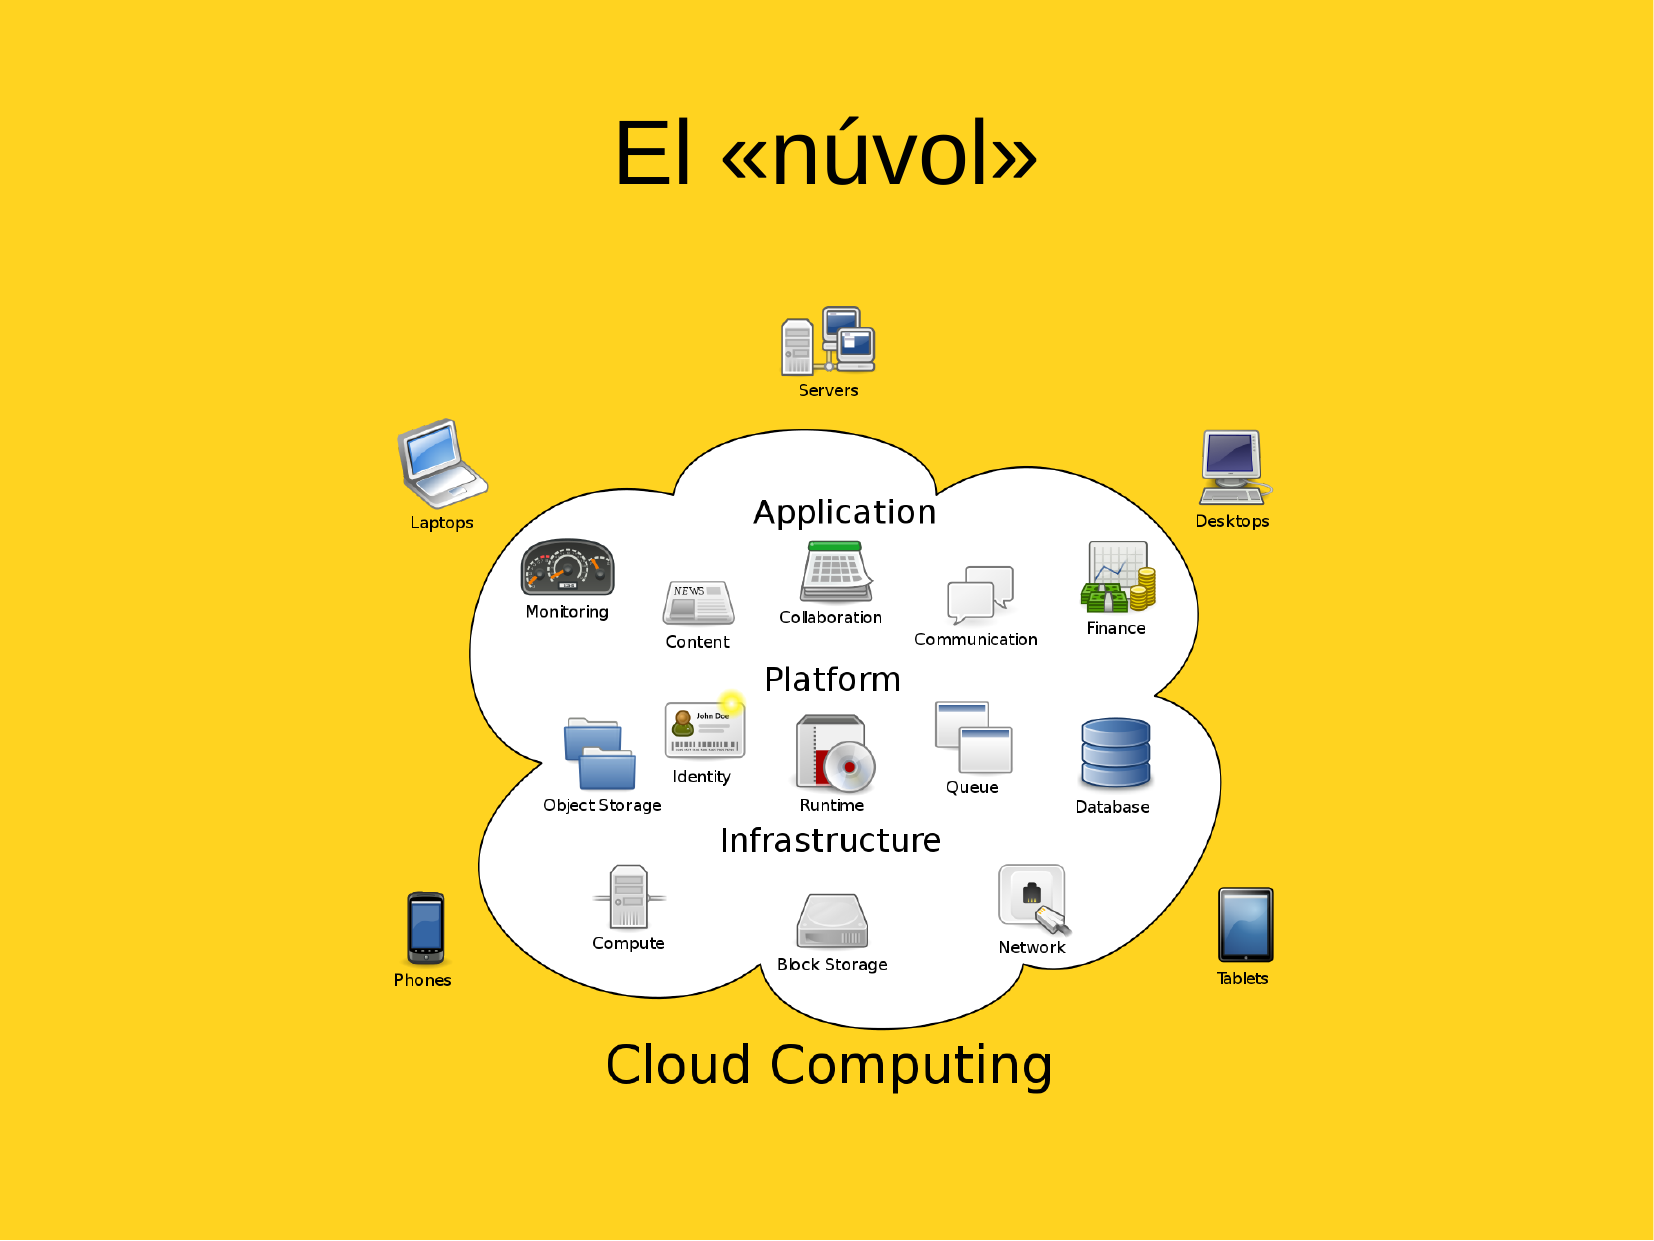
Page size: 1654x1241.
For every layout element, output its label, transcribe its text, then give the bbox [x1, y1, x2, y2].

title El «núvol» [82, 49, 1571, 257]
picture [354, 265, 1314, 1134]
